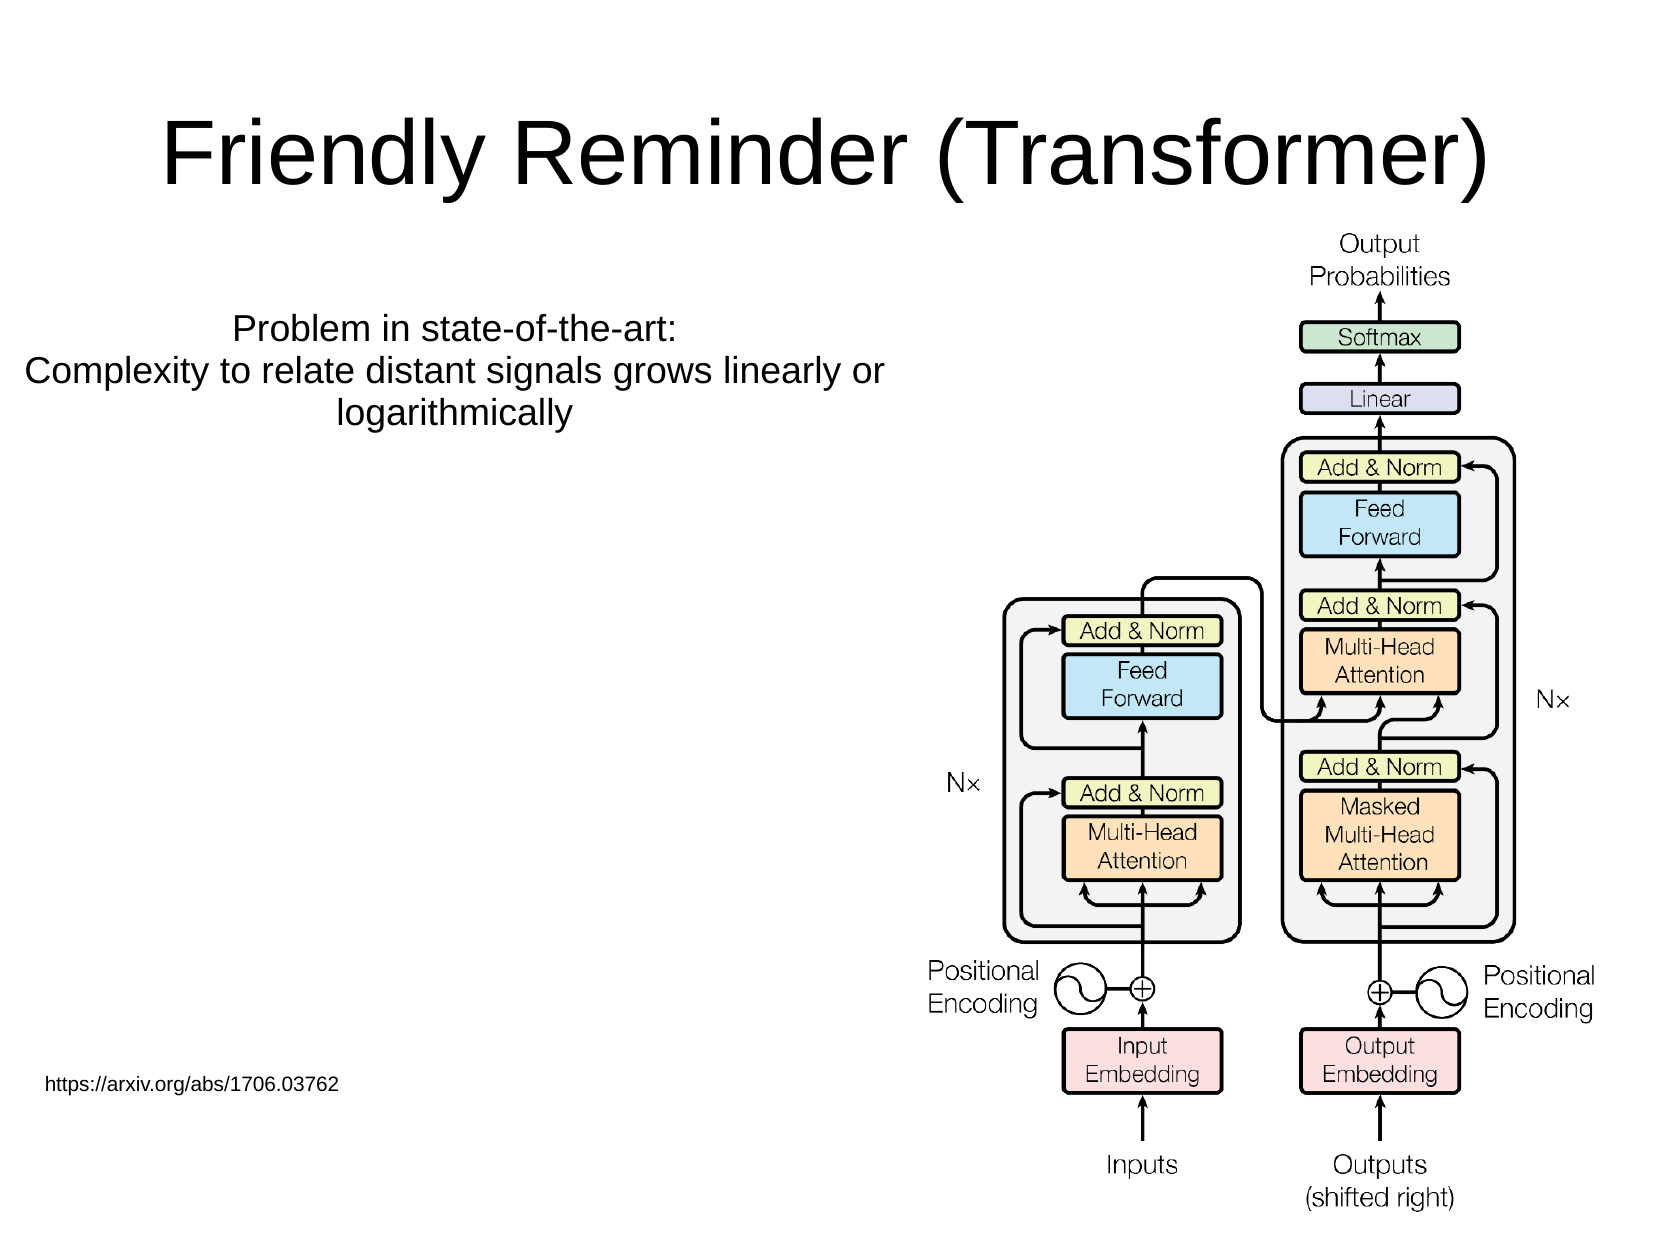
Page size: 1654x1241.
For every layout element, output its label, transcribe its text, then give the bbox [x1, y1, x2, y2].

picture [900, 222, 1645, 1216]
text_box Problem in state-of-the-art: Complexity to relate distant signals grows linearly or logarithmically [0, 300, 916, 817]
title Friendly Reminder (Transformer) [82, 49, 1571, 257]
text_box https://arxiv.org/abs/1706.03762 [30, 1065, 1654, 1241]
